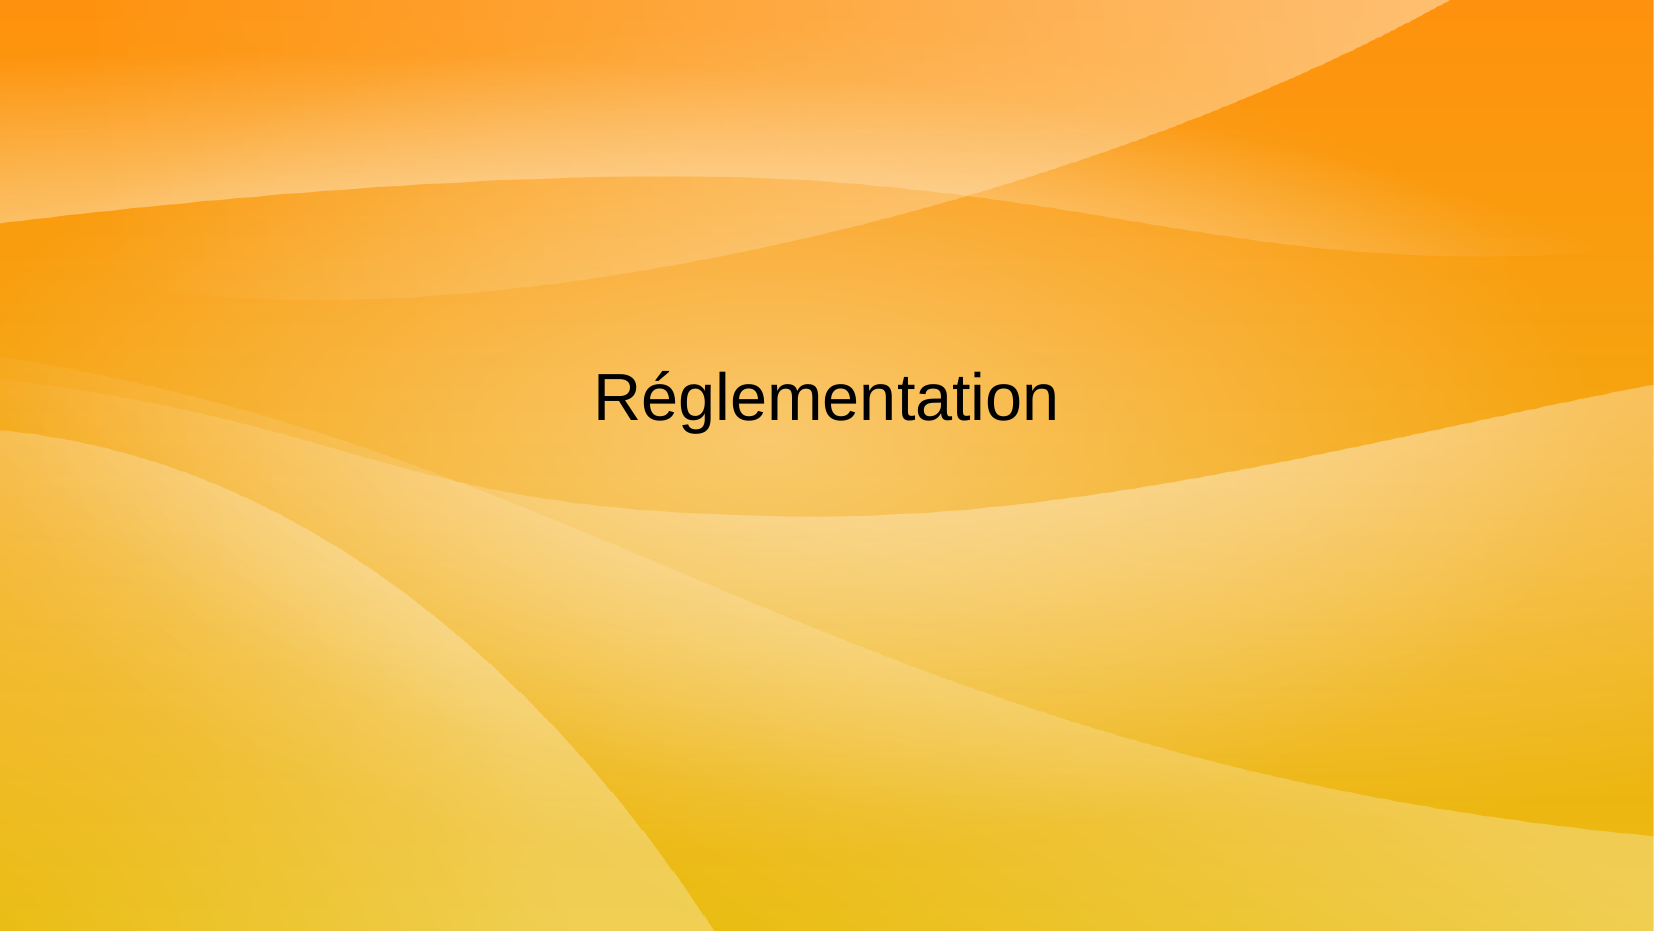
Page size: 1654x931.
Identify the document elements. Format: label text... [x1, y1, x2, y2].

picture [0, 0, 1654, 931]
subtitle Réglementation [82, 37, 1571, 757]
